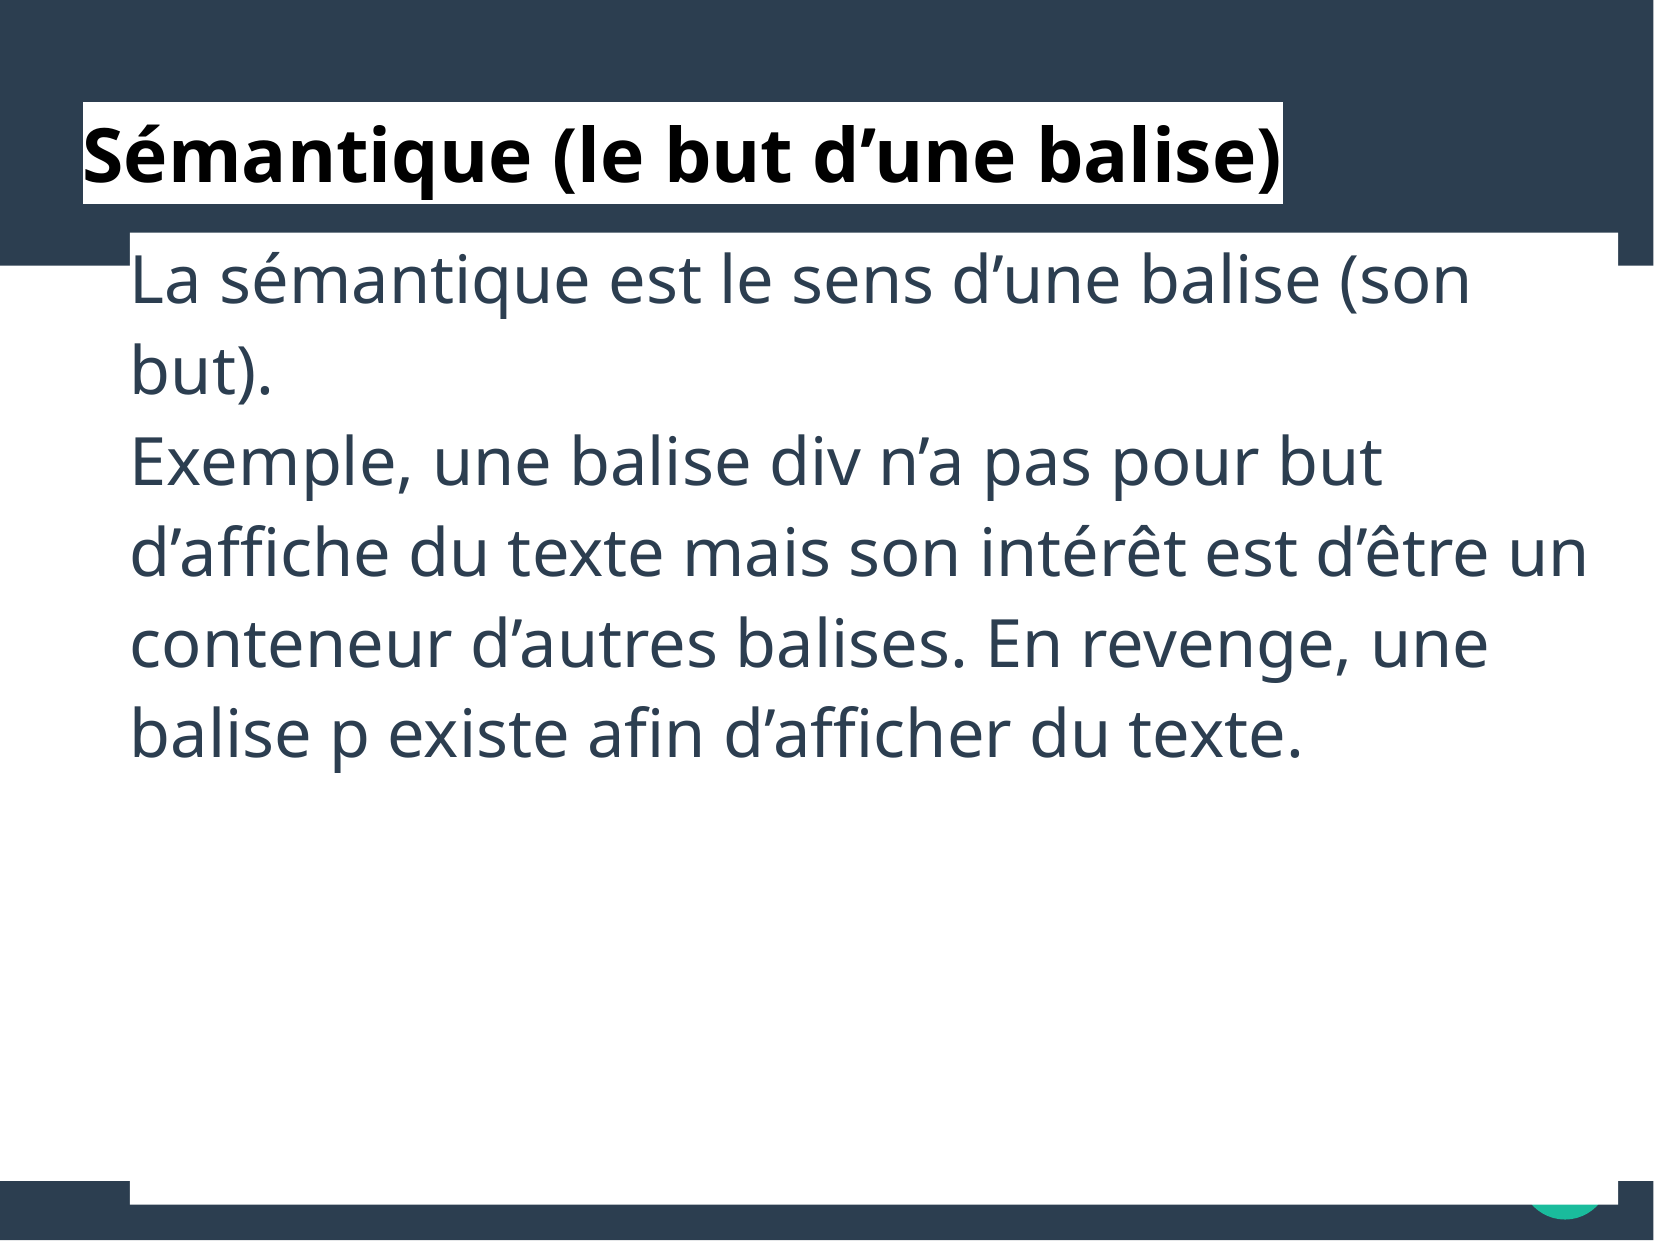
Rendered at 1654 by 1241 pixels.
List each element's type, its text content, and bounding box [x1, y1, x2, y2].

title Sémantique (le but d’une balise) [82, 49, 1571, 257]
subtitle La sémantique est le sens d’une balise (son but). Exemple, une balise div n’a pas pour but d’affiche du texte mais son intérêt est d’être un conteneur d’autres balises. En revenge, une balise p existe afin d’afficher du texte. [129, 232, 1619, 1205]
